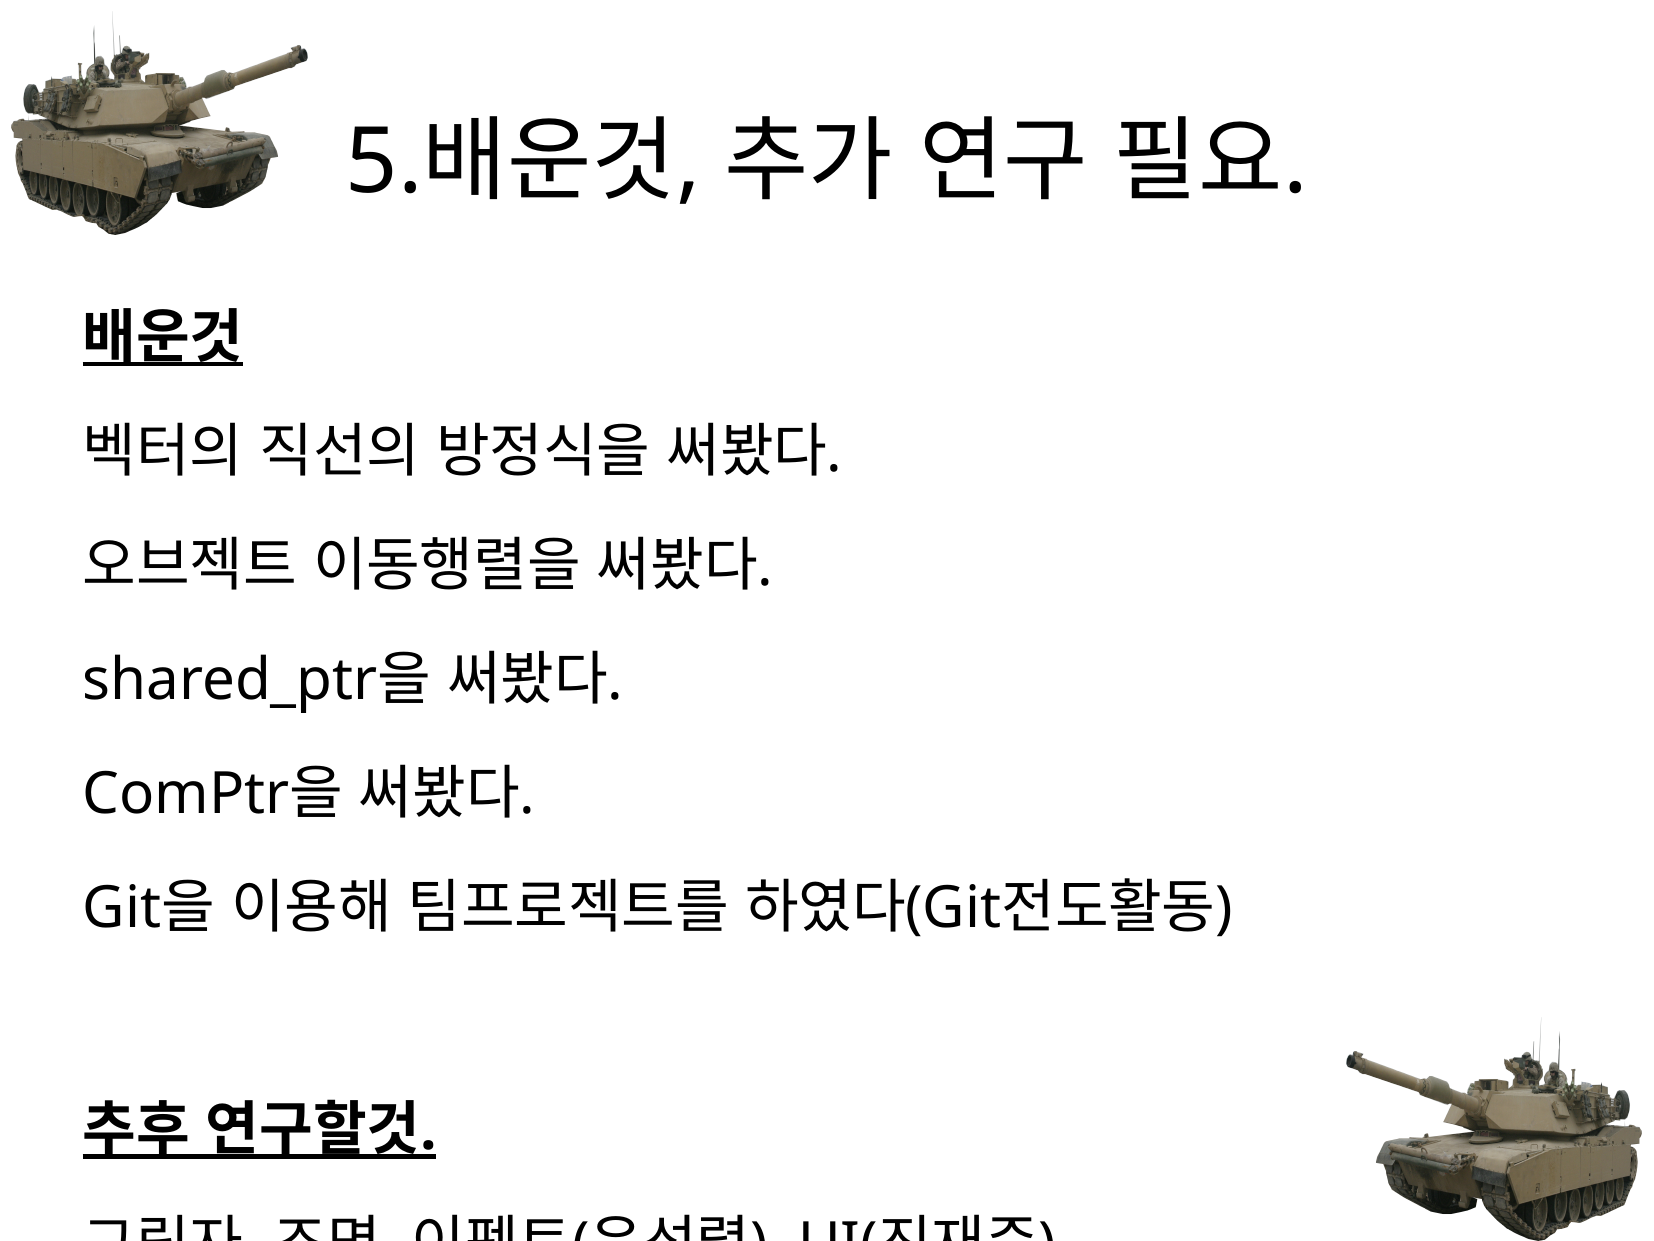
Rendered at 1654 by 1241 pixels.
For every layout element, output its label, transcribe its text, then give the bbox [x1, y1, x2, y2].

picture [1346, 1017, 1642, 1241]
list 배운것 벡터의 직선의 방정식을 써봤다. 오브젝트 이동행렬을 써봤다. shared_ptr을 써봤다. ComPtr을 써봤다. Git을 이용해 팀프로젝트를 하였다(Git전도활동) 추후 연구할것. 그림자. 조명. 이펙트(윤성렬). UI(진재준) [82, 290, 1571, 1241]
title 5.배운것, 추가 연구 필요. [82, 49, 1571, 257]
picture [11, 11, 308, 235]
